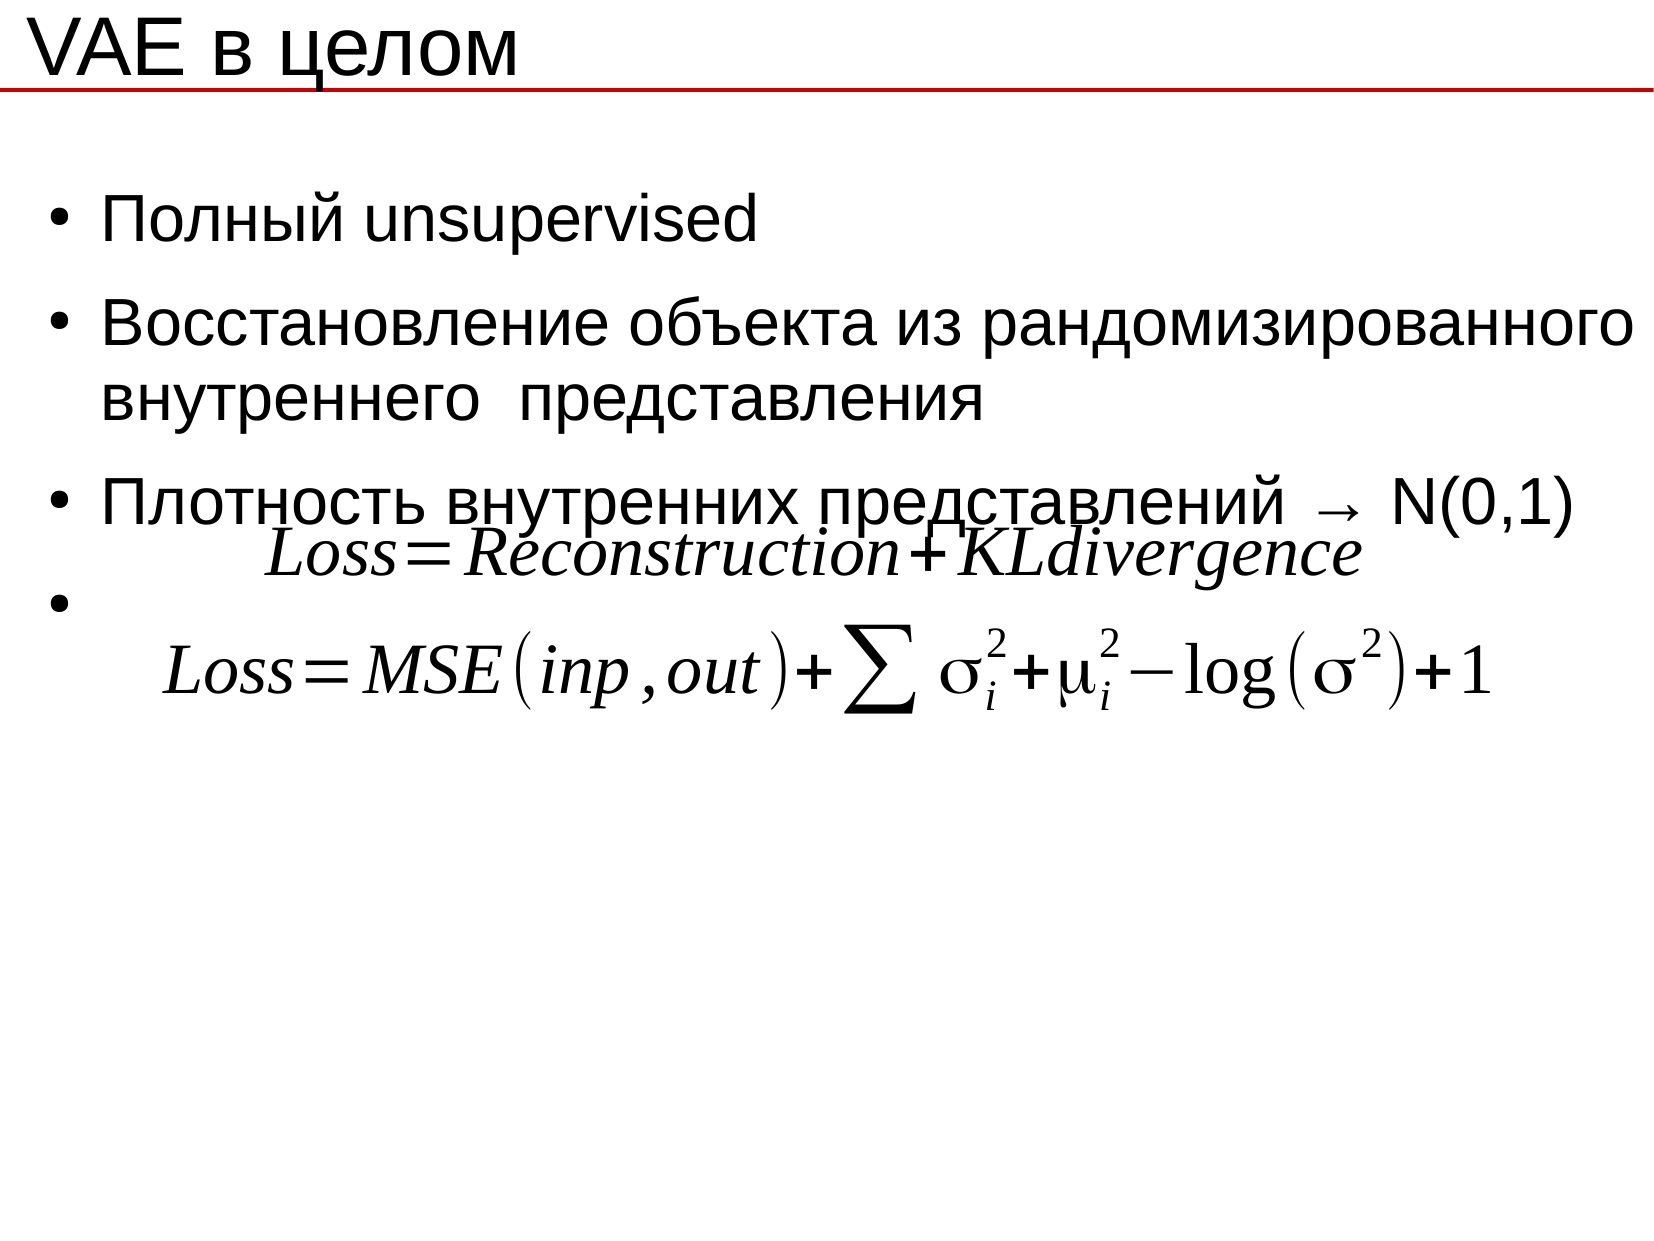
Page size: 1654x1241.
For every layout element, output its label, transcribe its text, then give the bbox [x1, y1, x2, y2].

title VAE в целом [26, 0, 1471, 94]
chart [152, 618, 1501, 721]
list Полный unsupervised Восстановление объекта из рандомизированного внутреннего представления Плотность внутренних представлений → N(0,1) [30, 180, 1654, 901]
chart [255, 510, 1370, 591]
